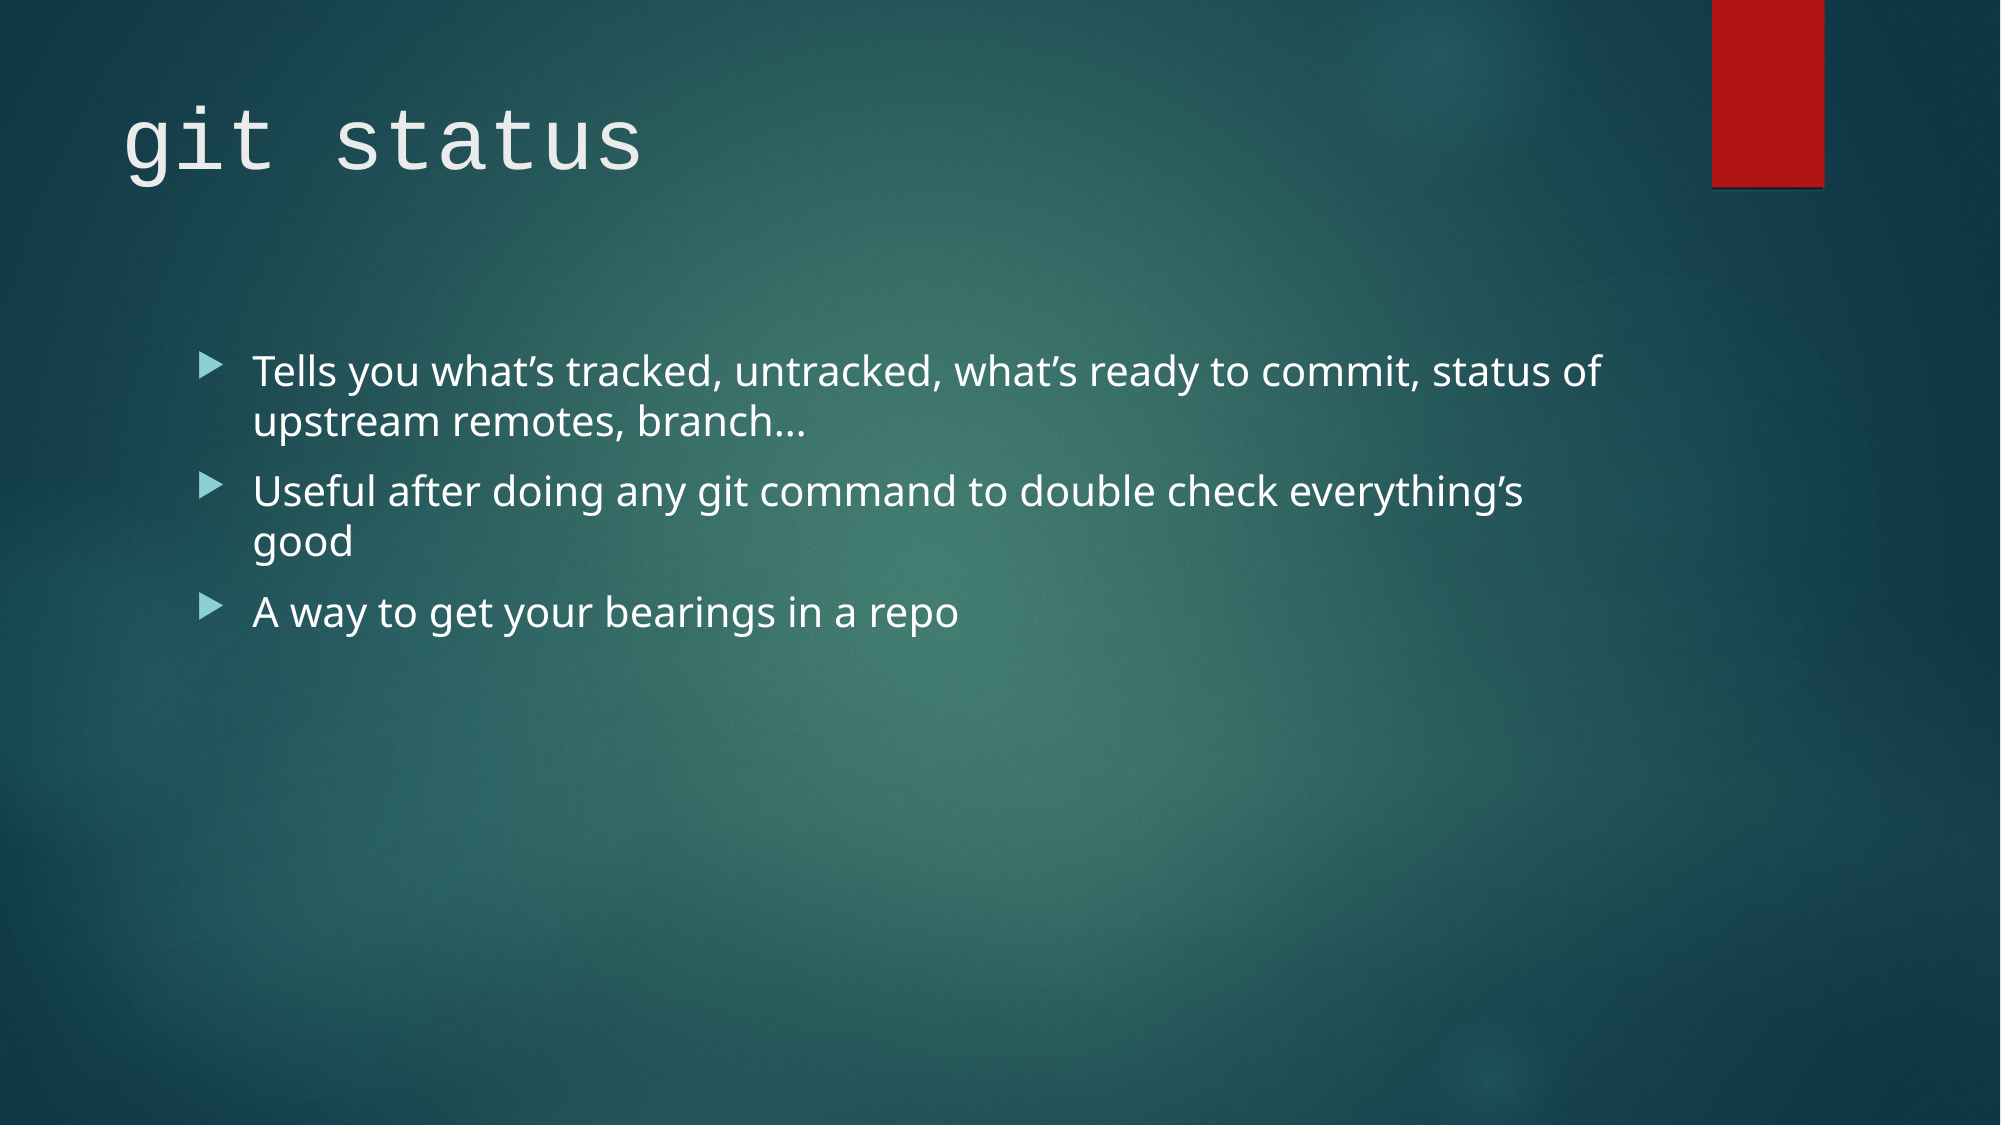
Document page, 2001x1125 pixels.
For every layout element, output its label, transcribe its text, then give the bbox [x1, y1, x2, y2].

title git status [106, 74, 1649, 304]
list Tells you what’s tracked, untracked, what’s ready to commit, status of upstream remotes, branch… Useful after doing any git command to double check everything’s good A way to get your bearings in a repo [181, 336, 1649, 1025]
picture [0, 0, 2001, 1125]
